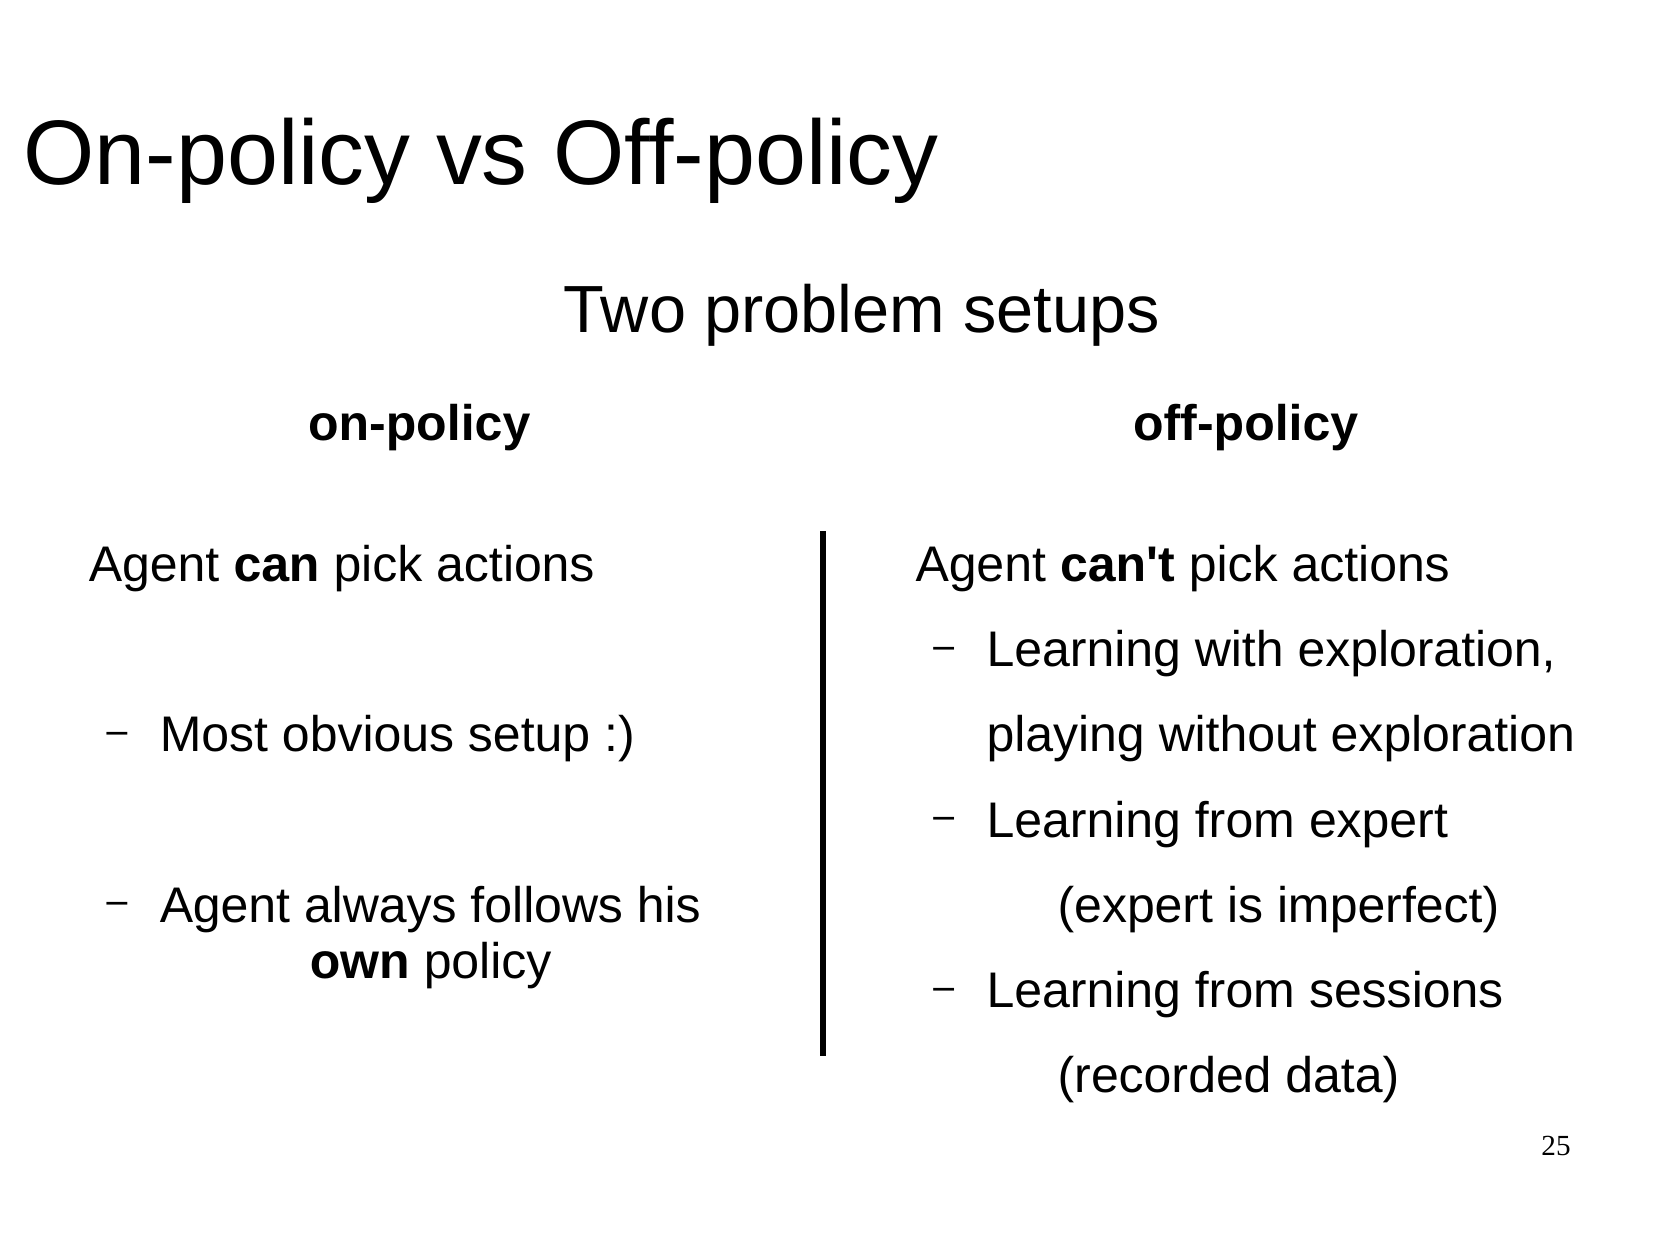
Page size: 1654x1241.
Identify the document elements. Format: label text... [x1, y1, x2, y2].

title On-policy vs Off-policy [23, 49, 1512, 257]
text_box off-policy Agent can't pick actions Learning with exploration, playing without exploration Learning from expert (expert is imperfect) Learning from sessions (recorded data) [852, 384, 1654, 1241]
list Two problem setups [82, 272, 1571, 384]
text_box on-policy Agent can pick actions Most obvious setup :) Agent always follows his own policy [0, 384, 852, 1241]
